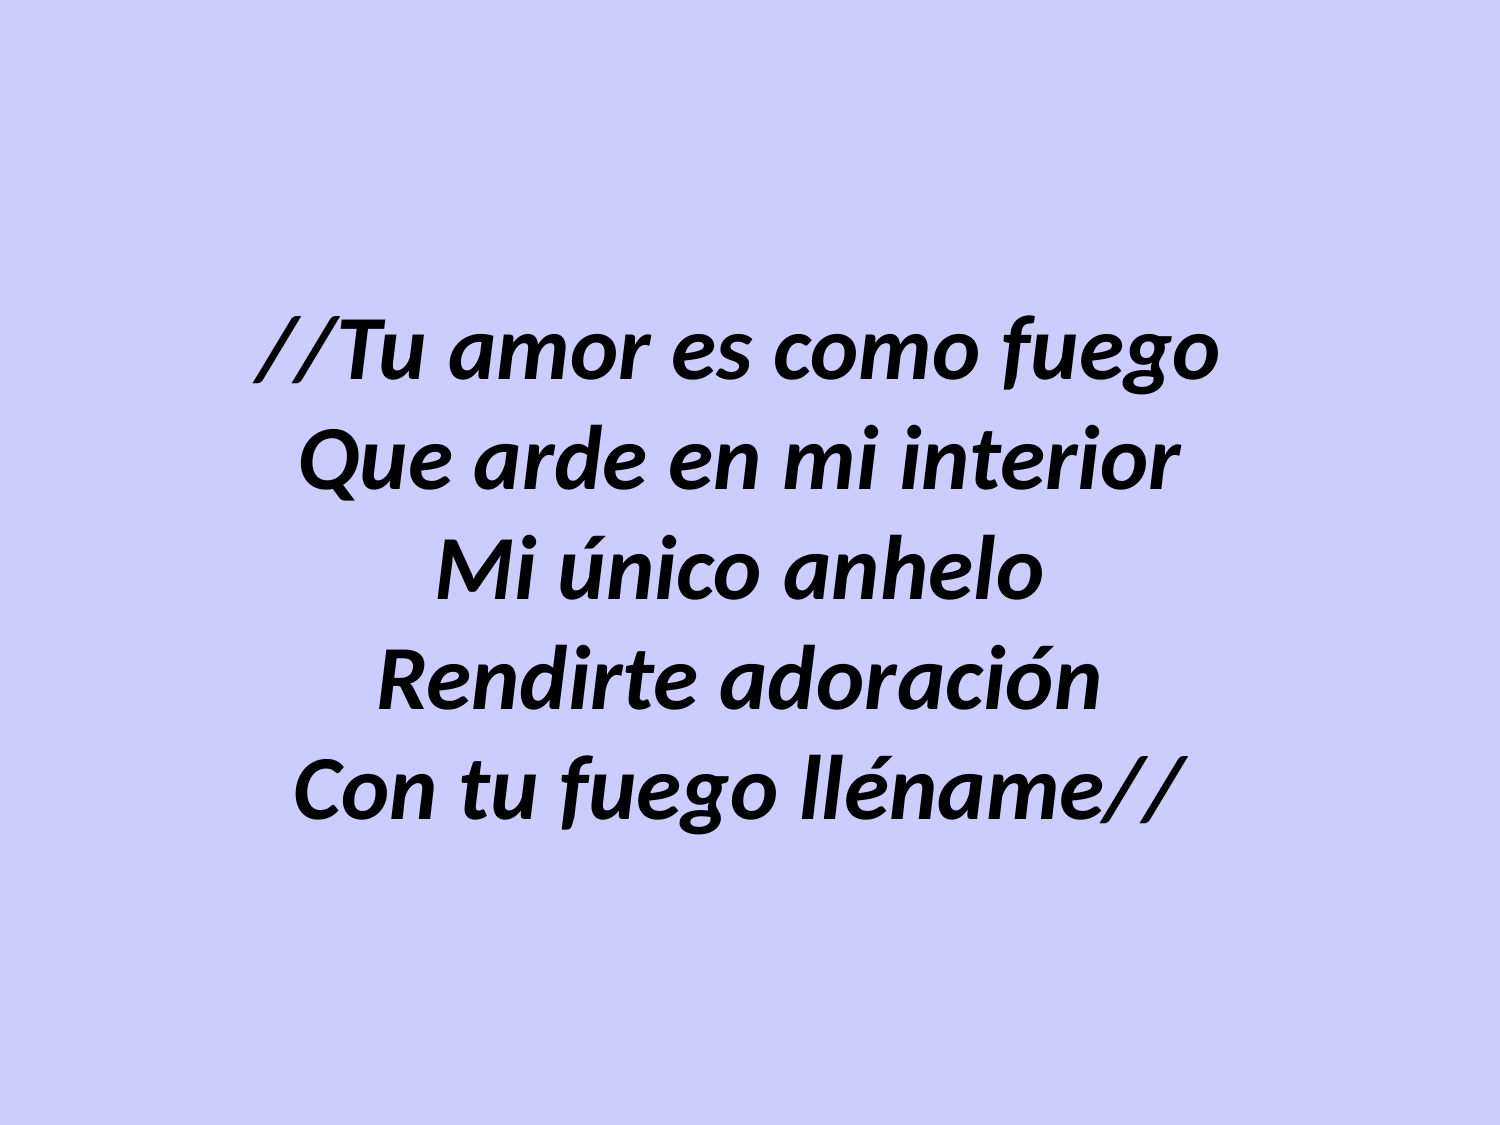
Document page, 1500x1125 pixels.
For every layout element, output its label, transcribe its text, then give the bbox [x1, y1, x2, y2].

title //Tu amor es como fuego Que arde en mi interior Mi único anhelo Rendirte adoración Con tu fuego lléname// [75, 468, 1426, 657]
